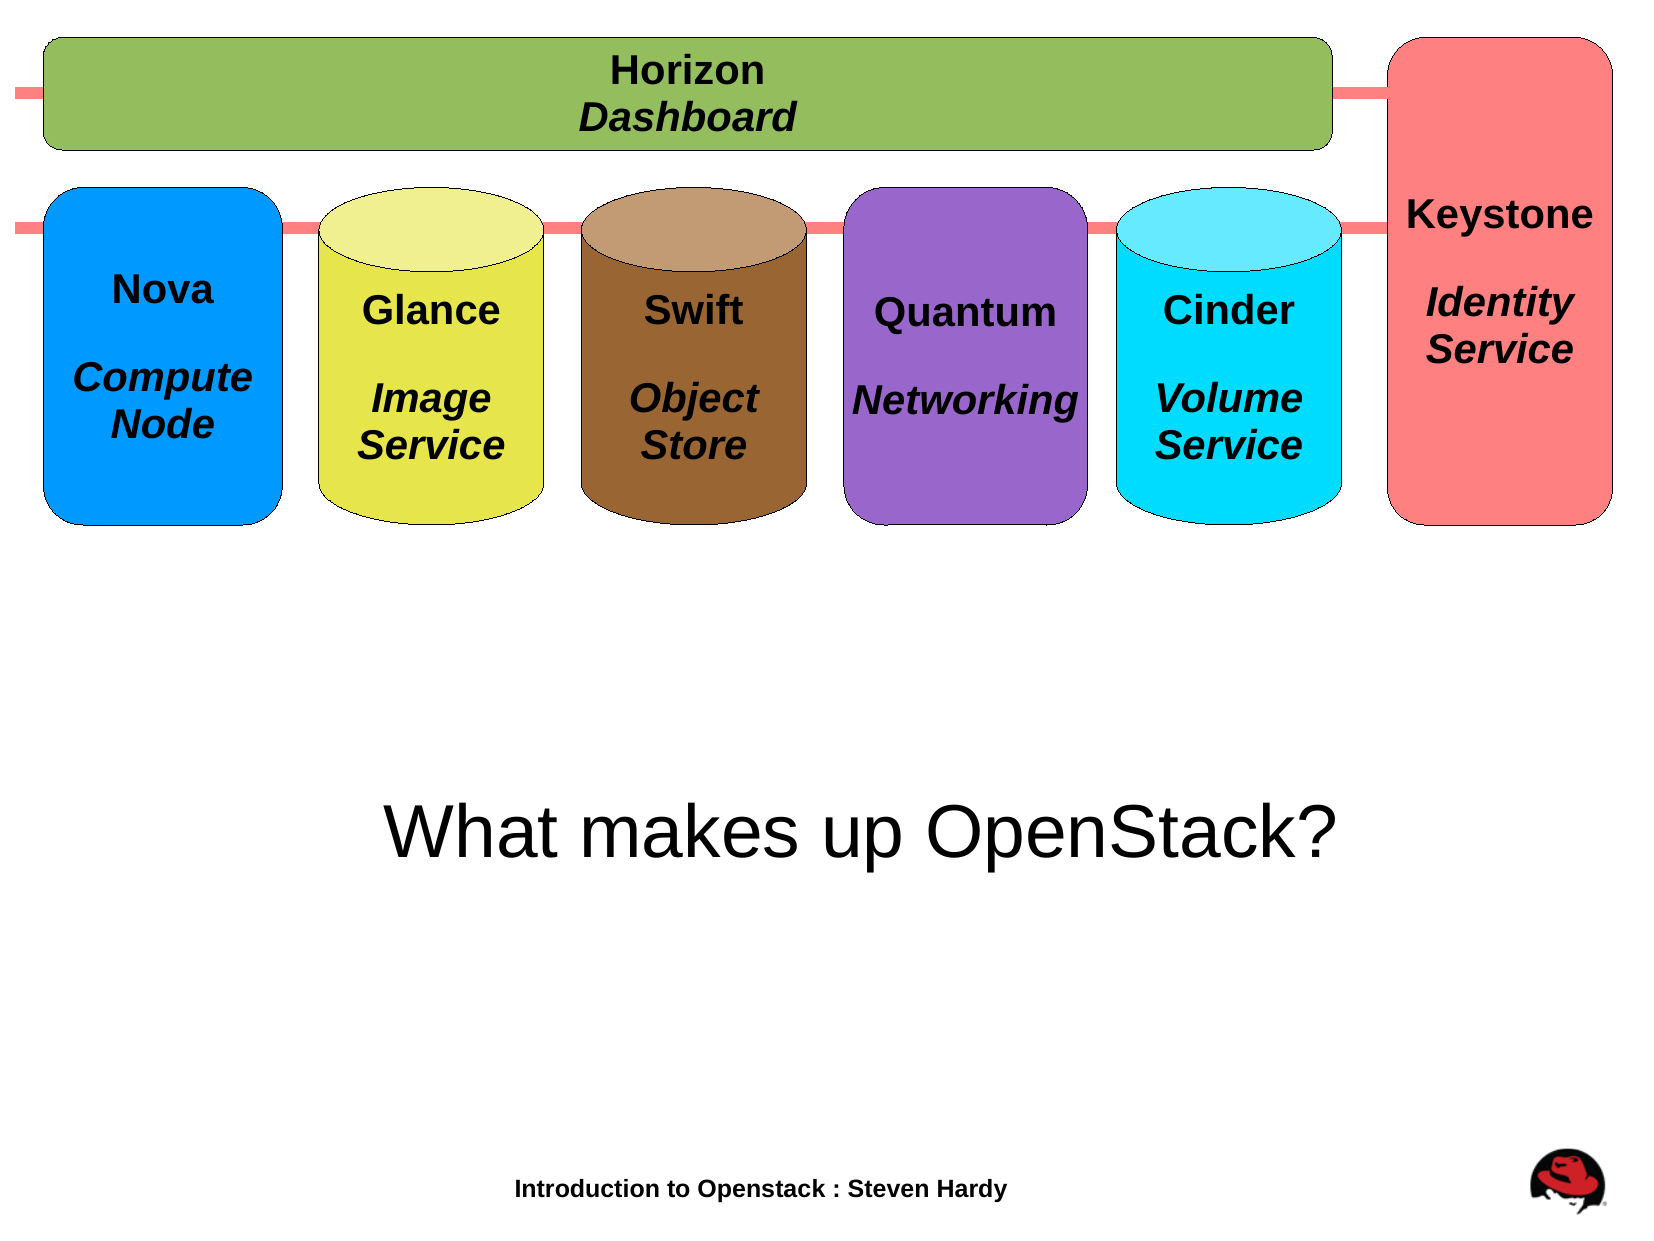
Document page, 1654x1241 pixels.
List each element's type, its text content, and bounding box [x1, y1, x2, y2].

text_box Swift Object Store [581, 233, 807, 525]
list What makes up OpenStack? [86, 600, 1576, 1039]
text_box Quantum Networking [843, 187, 1088, 526]
text_box Nova Compute Node [43, 187, 283, 526]
text_box Keystone Identity Service [1387, 37, 1613, 526]
text_box Glance Image Service [318, 231, 544, 525]
text_box Cinder Volume Service [1116, 234, 1342, 525]
text_box Horizon Dashboard [43, 37, 1333, 151]
picture [1529, 1146, 1613, 1224]
